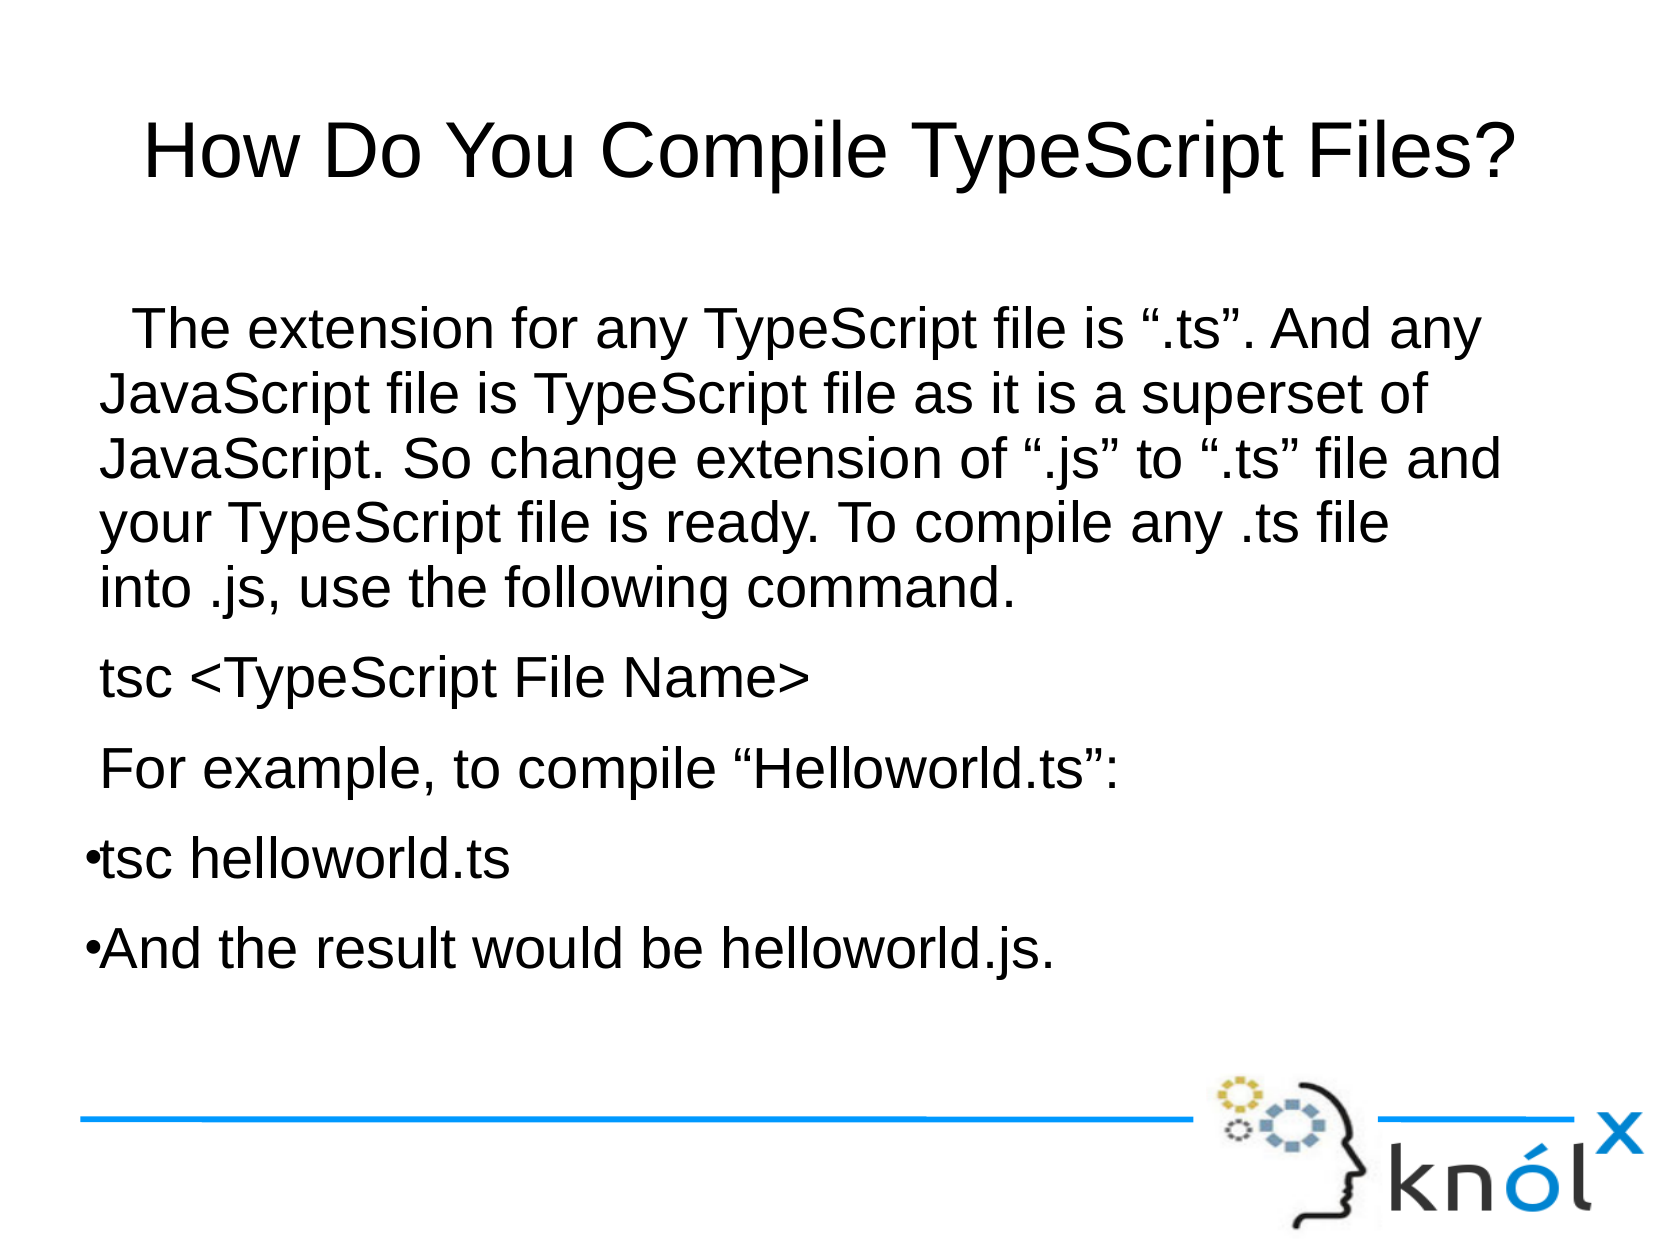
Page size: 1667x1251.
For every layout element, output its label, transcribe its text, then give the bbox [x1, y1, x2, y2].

picture [1205, 1073, 1655, 1239]
list The extension for any TypeScript file is “.ts”. And any JavaScript file is TypeScript file as it is a superset of JavaScript. So change extension of “.js” to “.ts” file and your TypeScript file is ready. To compile any .ts file into .js, use the following command. tsc <TypeScript File Name> For example, to compile “Helloworld.ts”: tsc helloworld.ts And the result would be helloworld.js. [83, 292, 1544, 1012]
title How Do You Compile TypeScript Files? [83, 49, 1578, 253]
